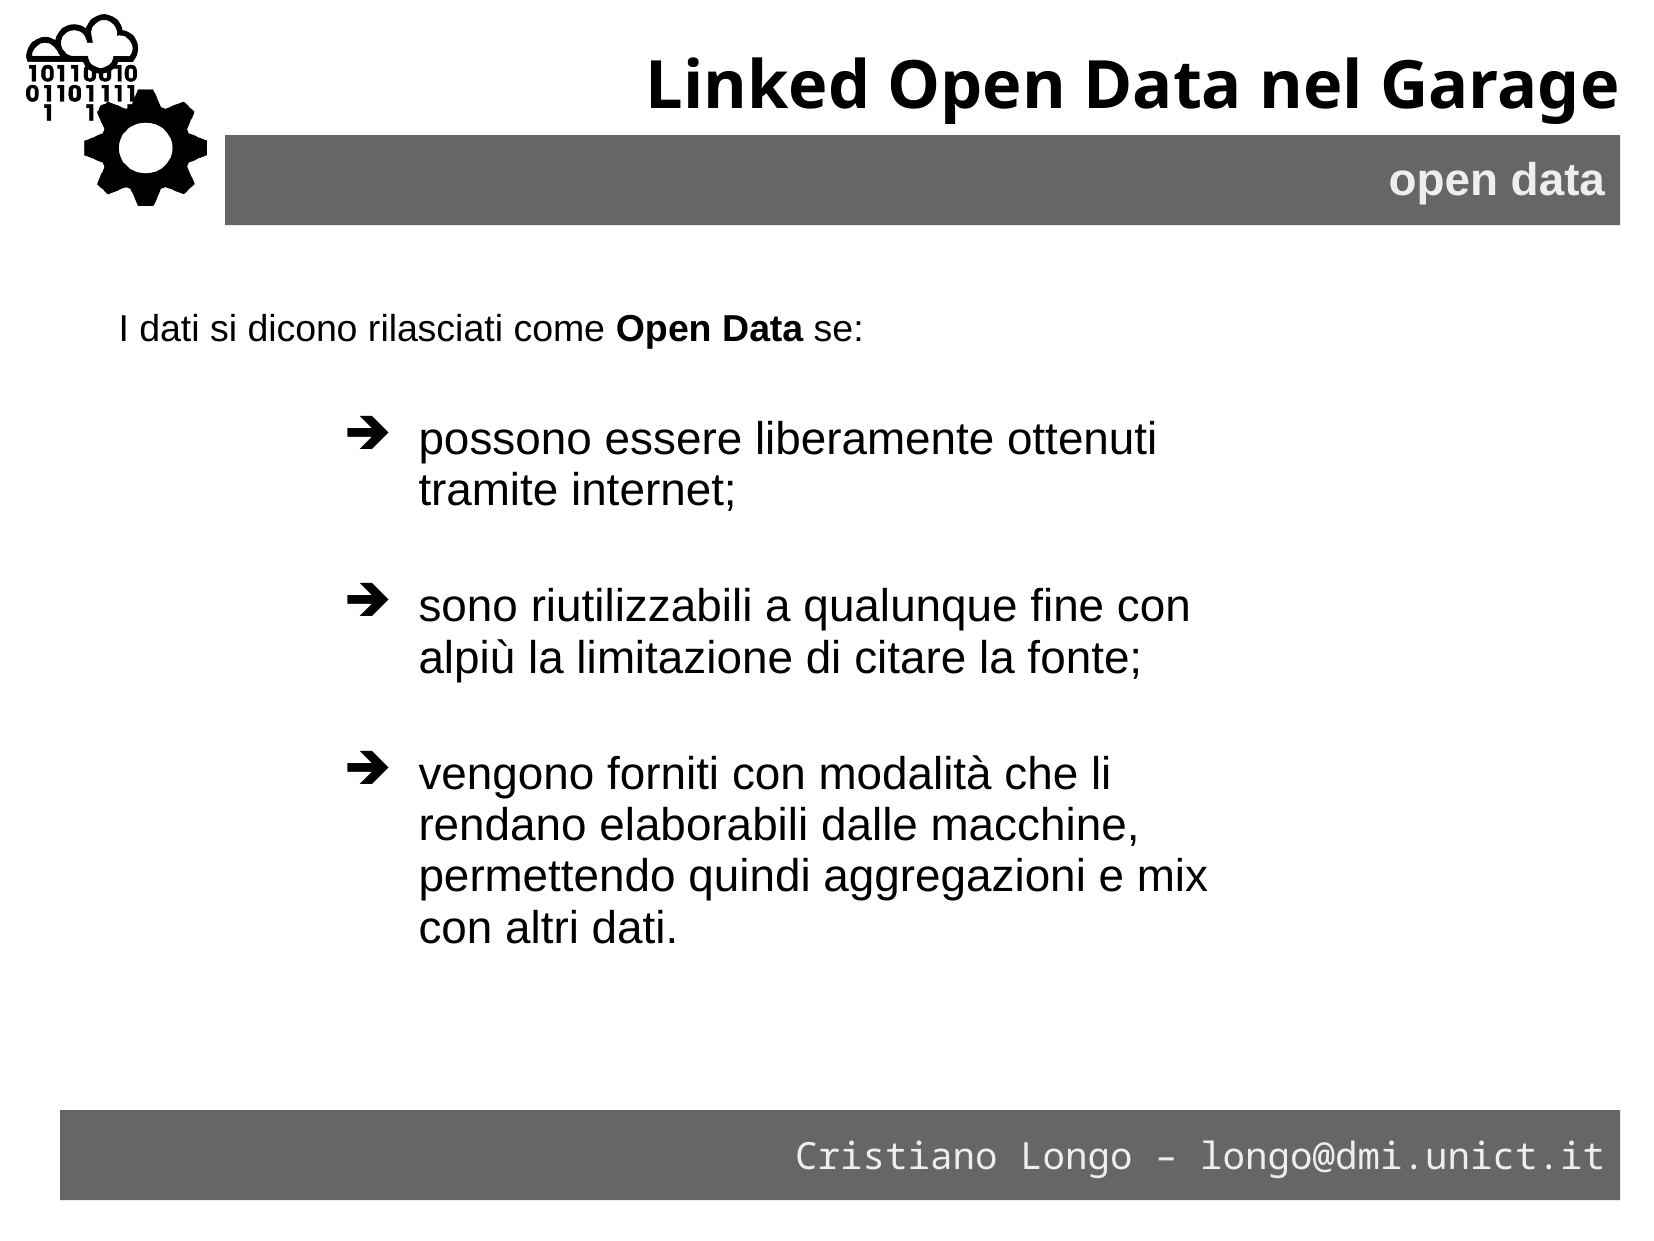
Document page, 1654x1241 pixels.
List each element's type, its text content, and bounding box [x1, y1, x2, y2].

text_box I dati si dicono rilasciati come Open Data se: [103, 300, 1559, 358]
text_box open data [225, 135, 1621, 226]
text_box Cristiano Longo – longo@dmi.unict.it [60, 1110, 1621, 1201]
text_box possono essere liberamente ottenuti tramite internet; sono riutilizzabili a qualunque fine con alpiù la limitazione di citare la fonte; vengono forniti con modalità che li rendano elaborabili dalle macchine, permettendo quindi aggregazioni e mix con altri dati. [328, 405, 1259, 974]
picture [26, 14, 207, 206]
text_box Linked Open Data nel Garage [285, 30, 1636, 123]
